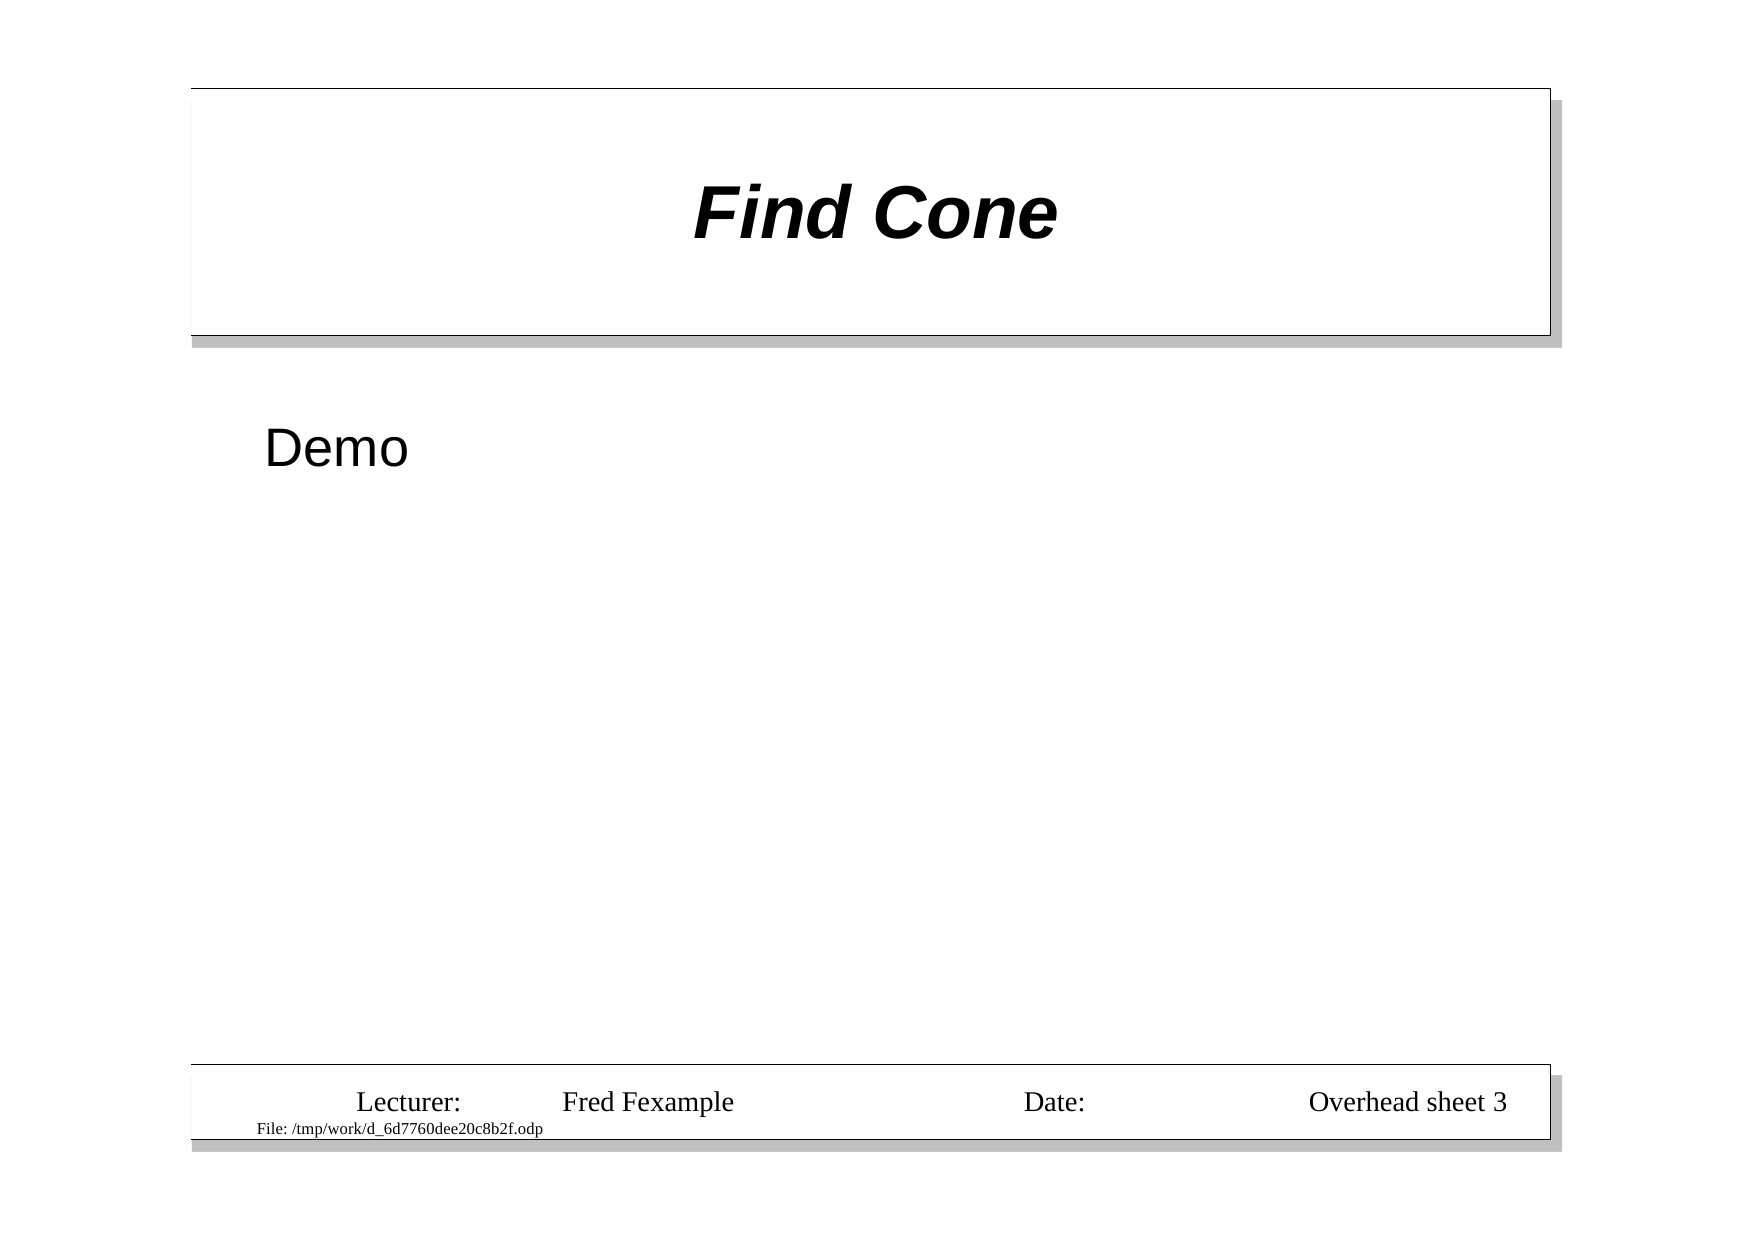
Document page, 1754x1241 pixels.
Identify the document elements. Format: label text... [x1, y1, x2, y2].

title Find Cone [191, 88, 1562, 337]
list Demo [252, 417, 1562, 1006]
